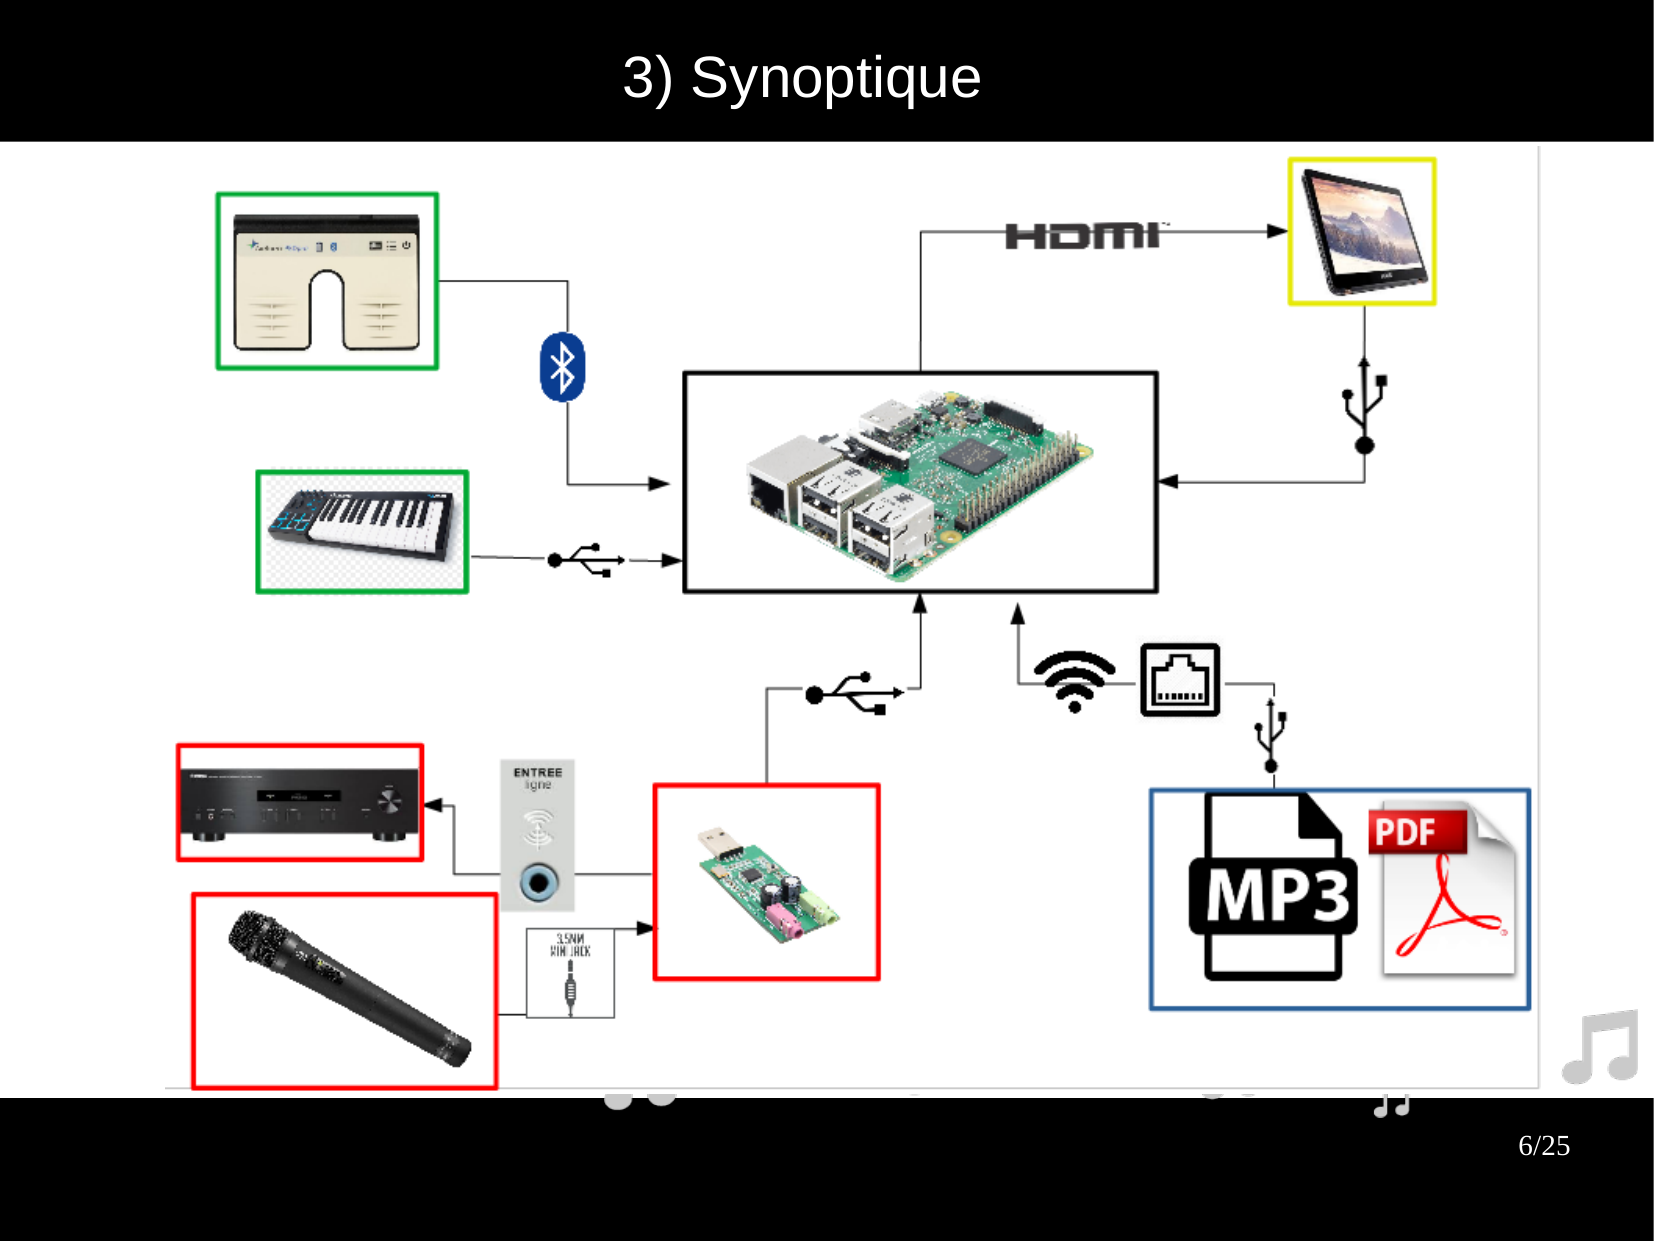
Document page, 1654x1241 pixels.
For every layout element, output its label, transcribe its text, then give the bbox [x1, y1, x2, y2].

picture [165, 146, 1541, 1094]
title 3) Synoptique [59, 8, 1548, 148]
